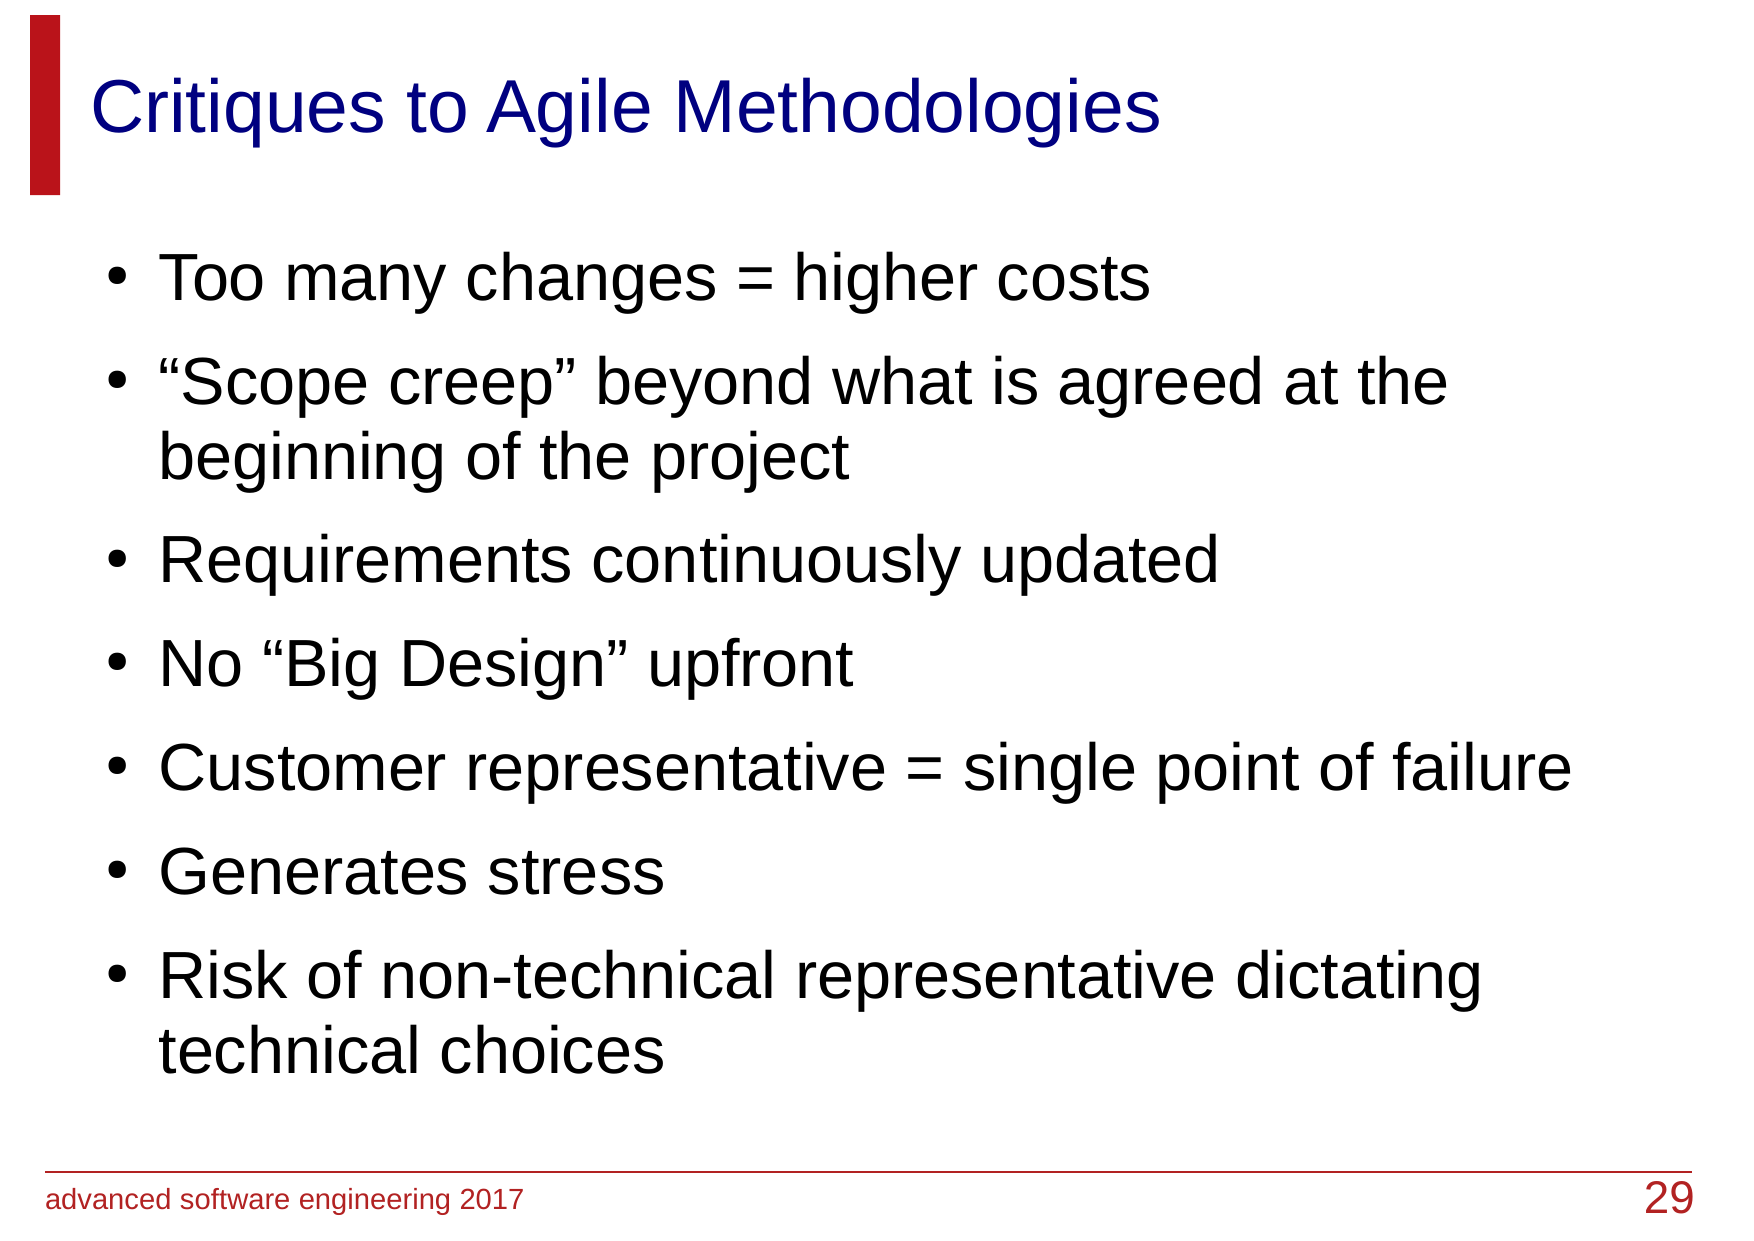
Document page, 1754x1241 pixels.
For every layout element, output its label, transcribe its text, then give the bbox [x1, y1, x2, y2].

list Too many changes = higher costs “Scope creep” beyond what is agreed at the beginning of the project Requirements continuously updated No “Big Design” upfront Customer representative = single point of failure Generates stress Risk of non-technical representative dictating technical choices [87, 240, 1696, 1130]
title Critiques to Agile Methodologies [90, 17, 1696, 196]
